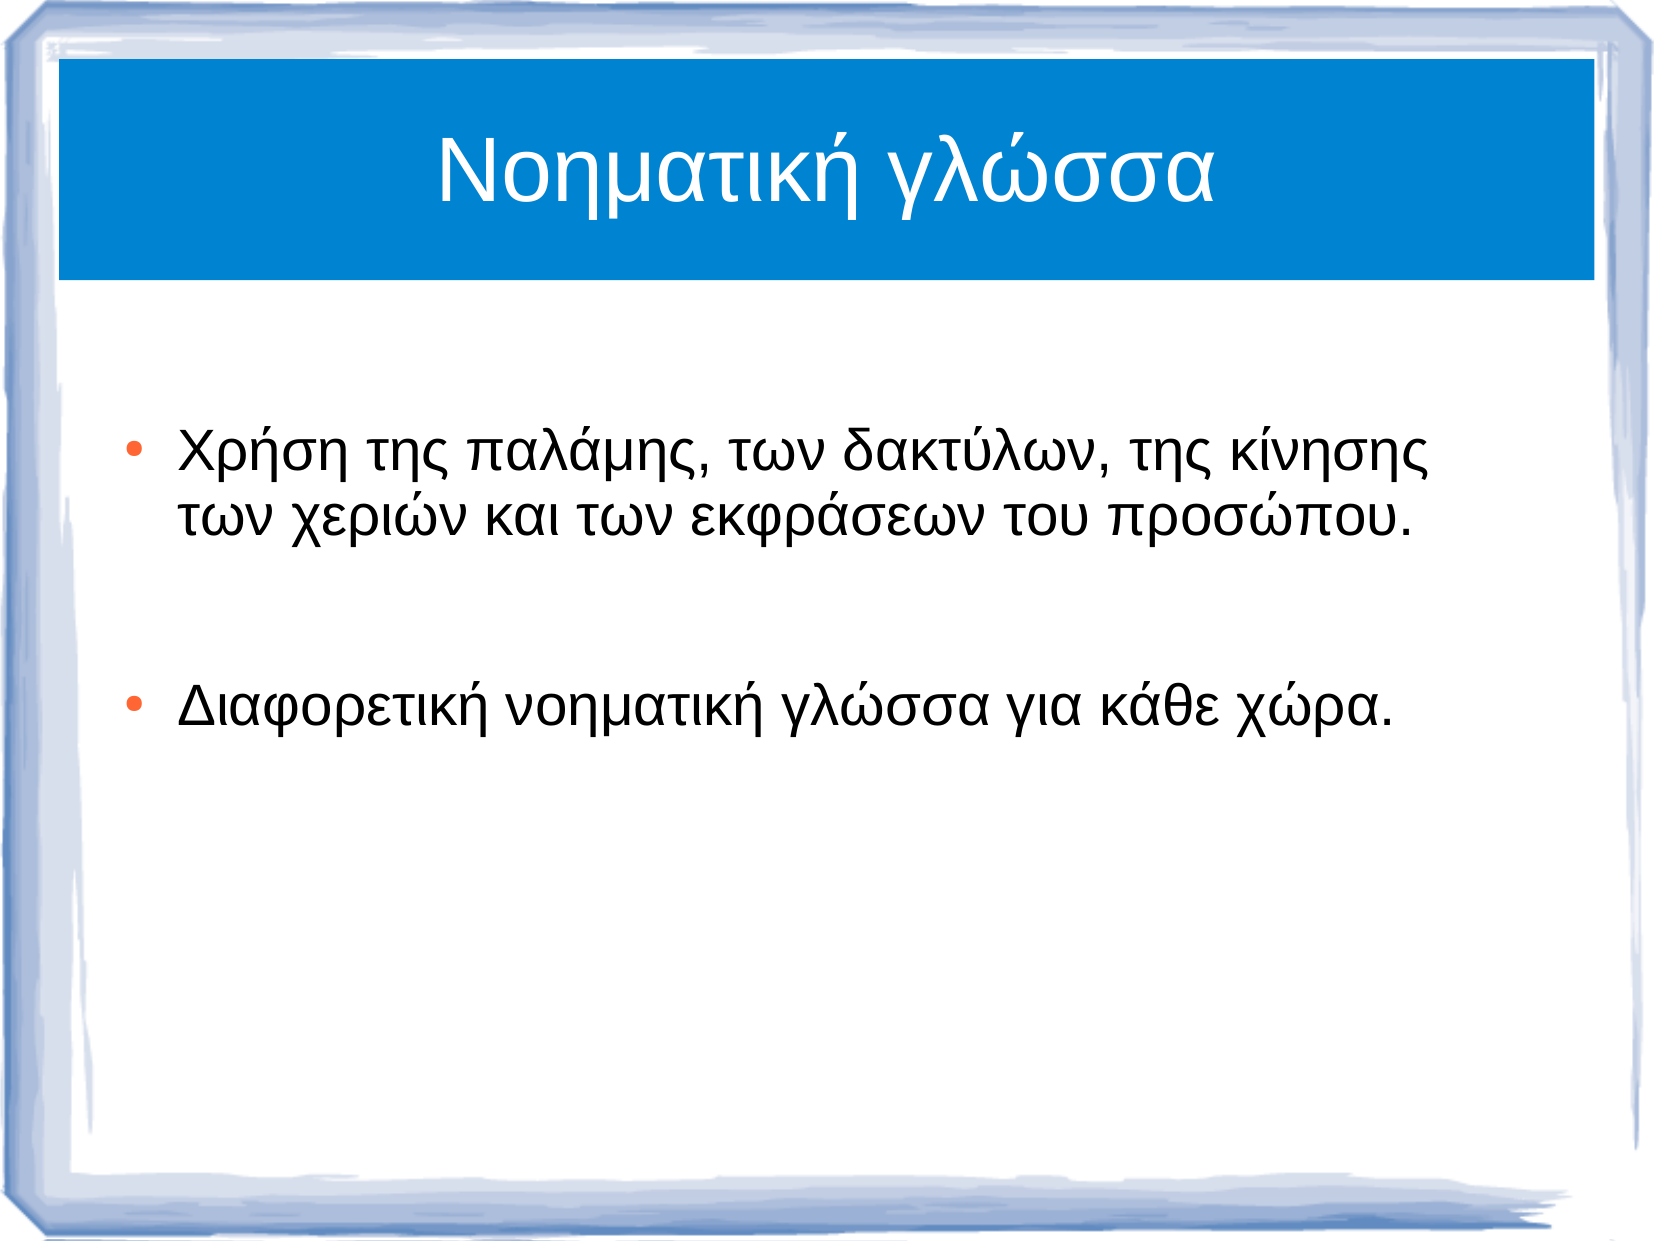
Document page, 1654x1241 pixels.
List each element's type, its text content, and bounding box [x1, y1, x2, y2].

title Νοηματική γλώσσα [59, 59, 1595, 281]
list Χρήση της παλάμης, των δακτύλων, της κίνησης των χεριών και των εκφράσεων του προσώπου. Διαφορετική νοηματική γλώσσα για κάθε χώρα. [106, 313, 1530, 999]
picture [0, 0, 1654, 1241]
